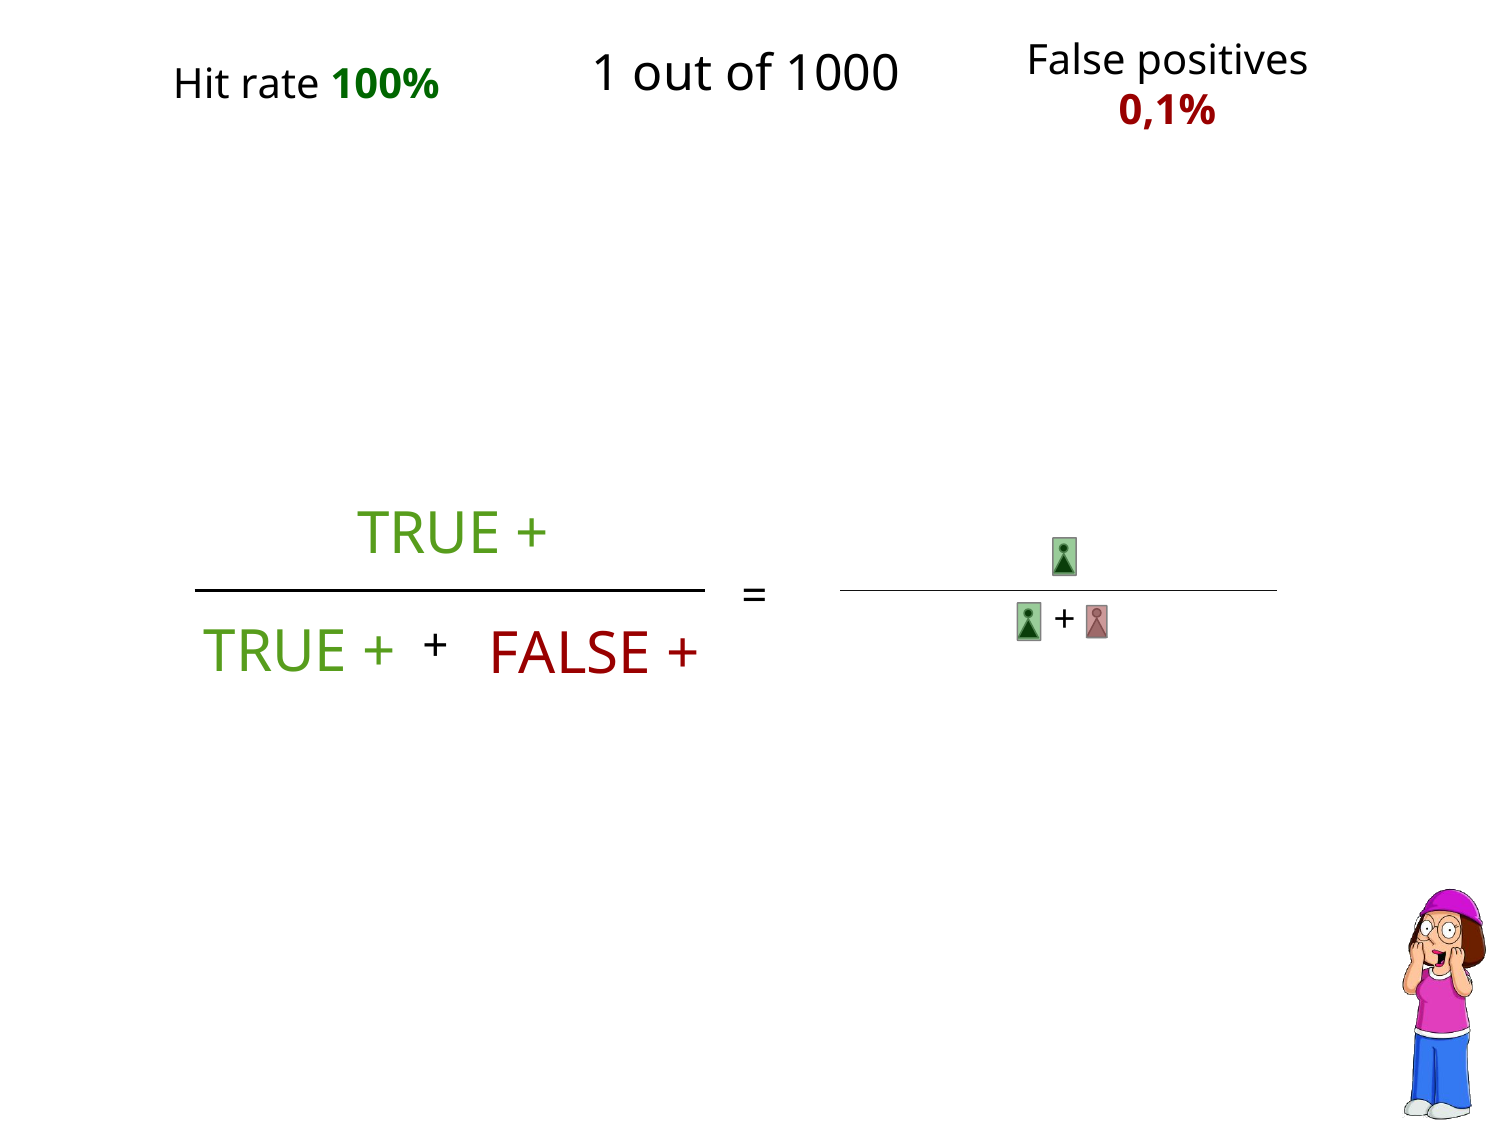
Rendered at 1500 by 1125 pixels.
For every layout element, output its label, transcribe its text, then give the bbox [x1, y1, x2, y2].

text_box TRUE + [188, 606, 414, 692]
text_box FALSE + [473, 607, 729, 763]
text_box [1086, 605, 1107, 638]
text_box TRUE + [342, 488, 568, 573]
picture [1380, 885, 1500, 1123]
text_box False positives 0,1% [984, 0, 1351, 188]
text_box + [1038, 590, 1078, 648]
text_box + [407, 607, 470, 693]
text_box 1 out of 1000 [504, 19, 984, 122]
text_box Hit rate 100% [109, 0, 504, 184]
text_box [1052, 537, 1077, 576]
text_box [1017, 602, 1041, 641]
text_box = [726, 557, 789, 643]
